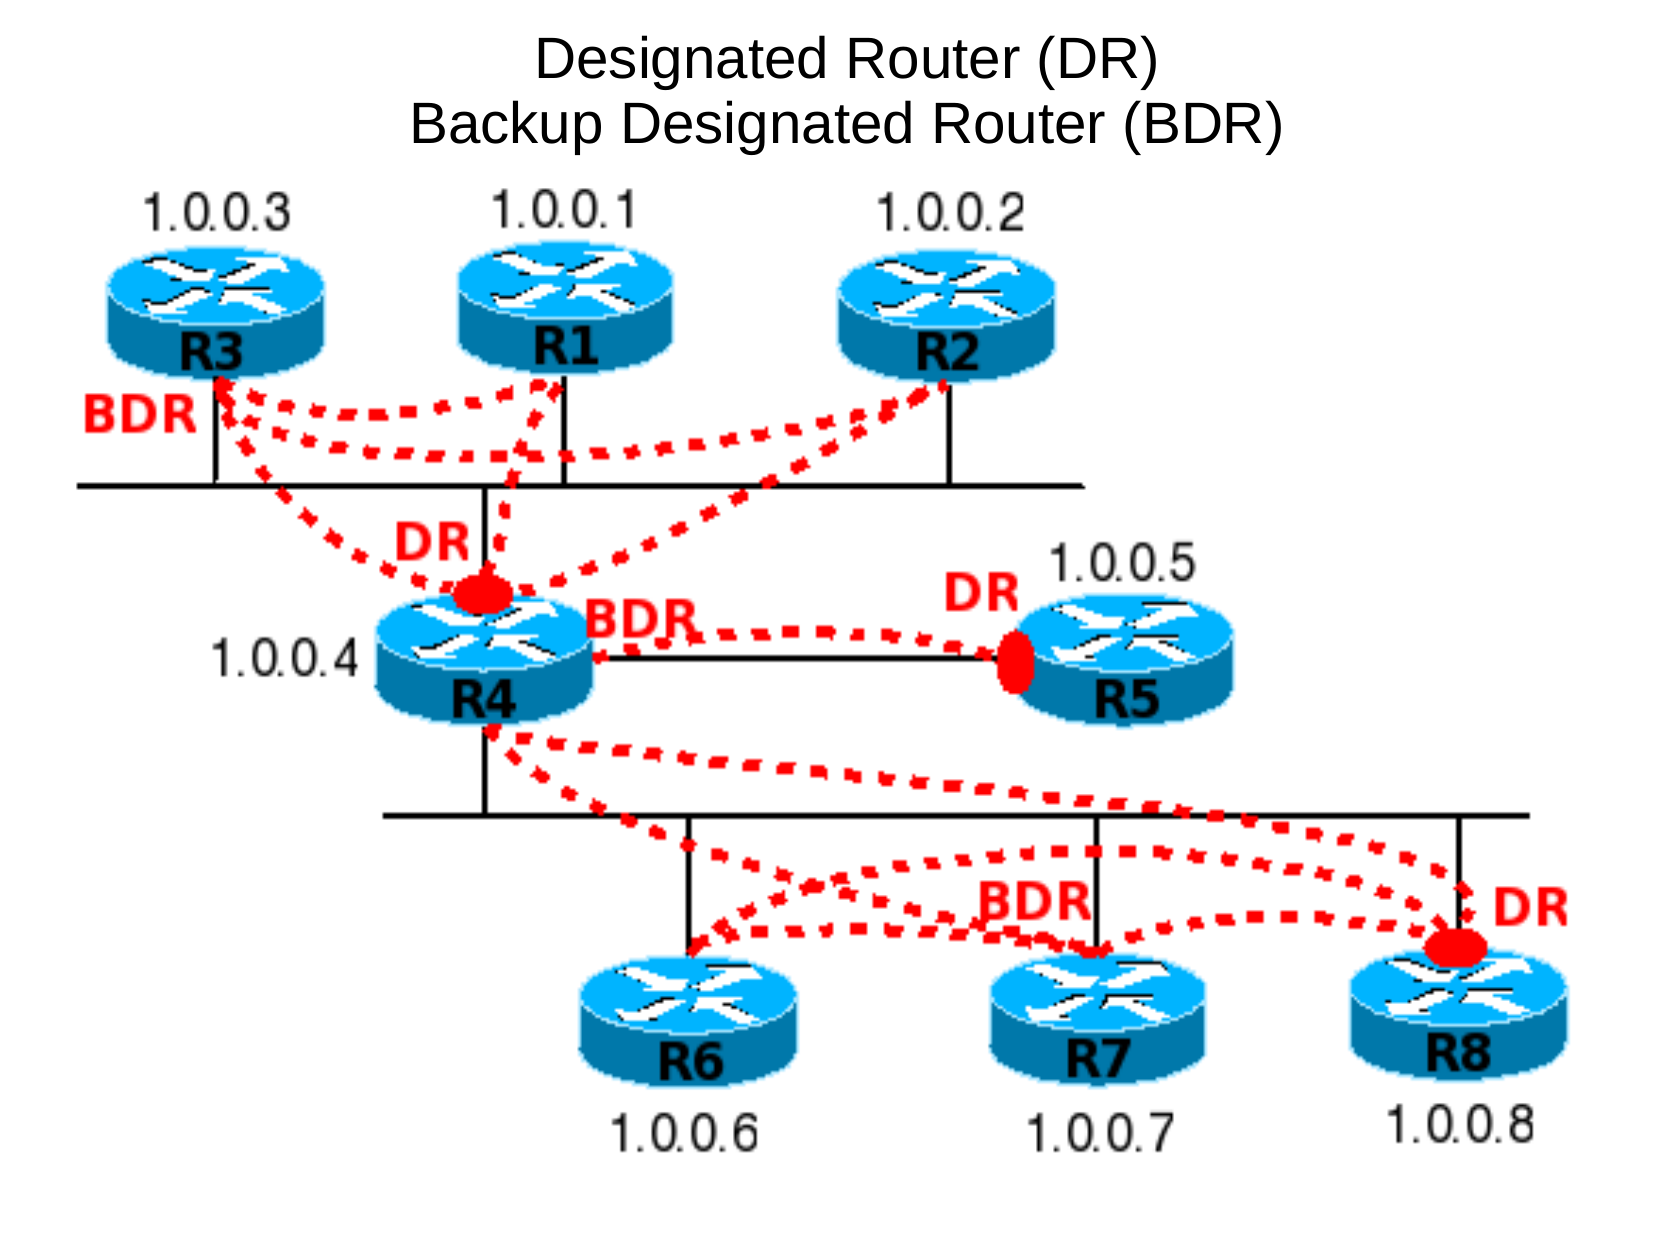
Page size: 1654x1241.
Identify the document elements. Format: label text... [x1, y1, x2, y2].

title Designated Router (DR) Backup Designated Router (BDR) [82, 25, 1613, 156]
picture [75, 187, 1576, 1201]
